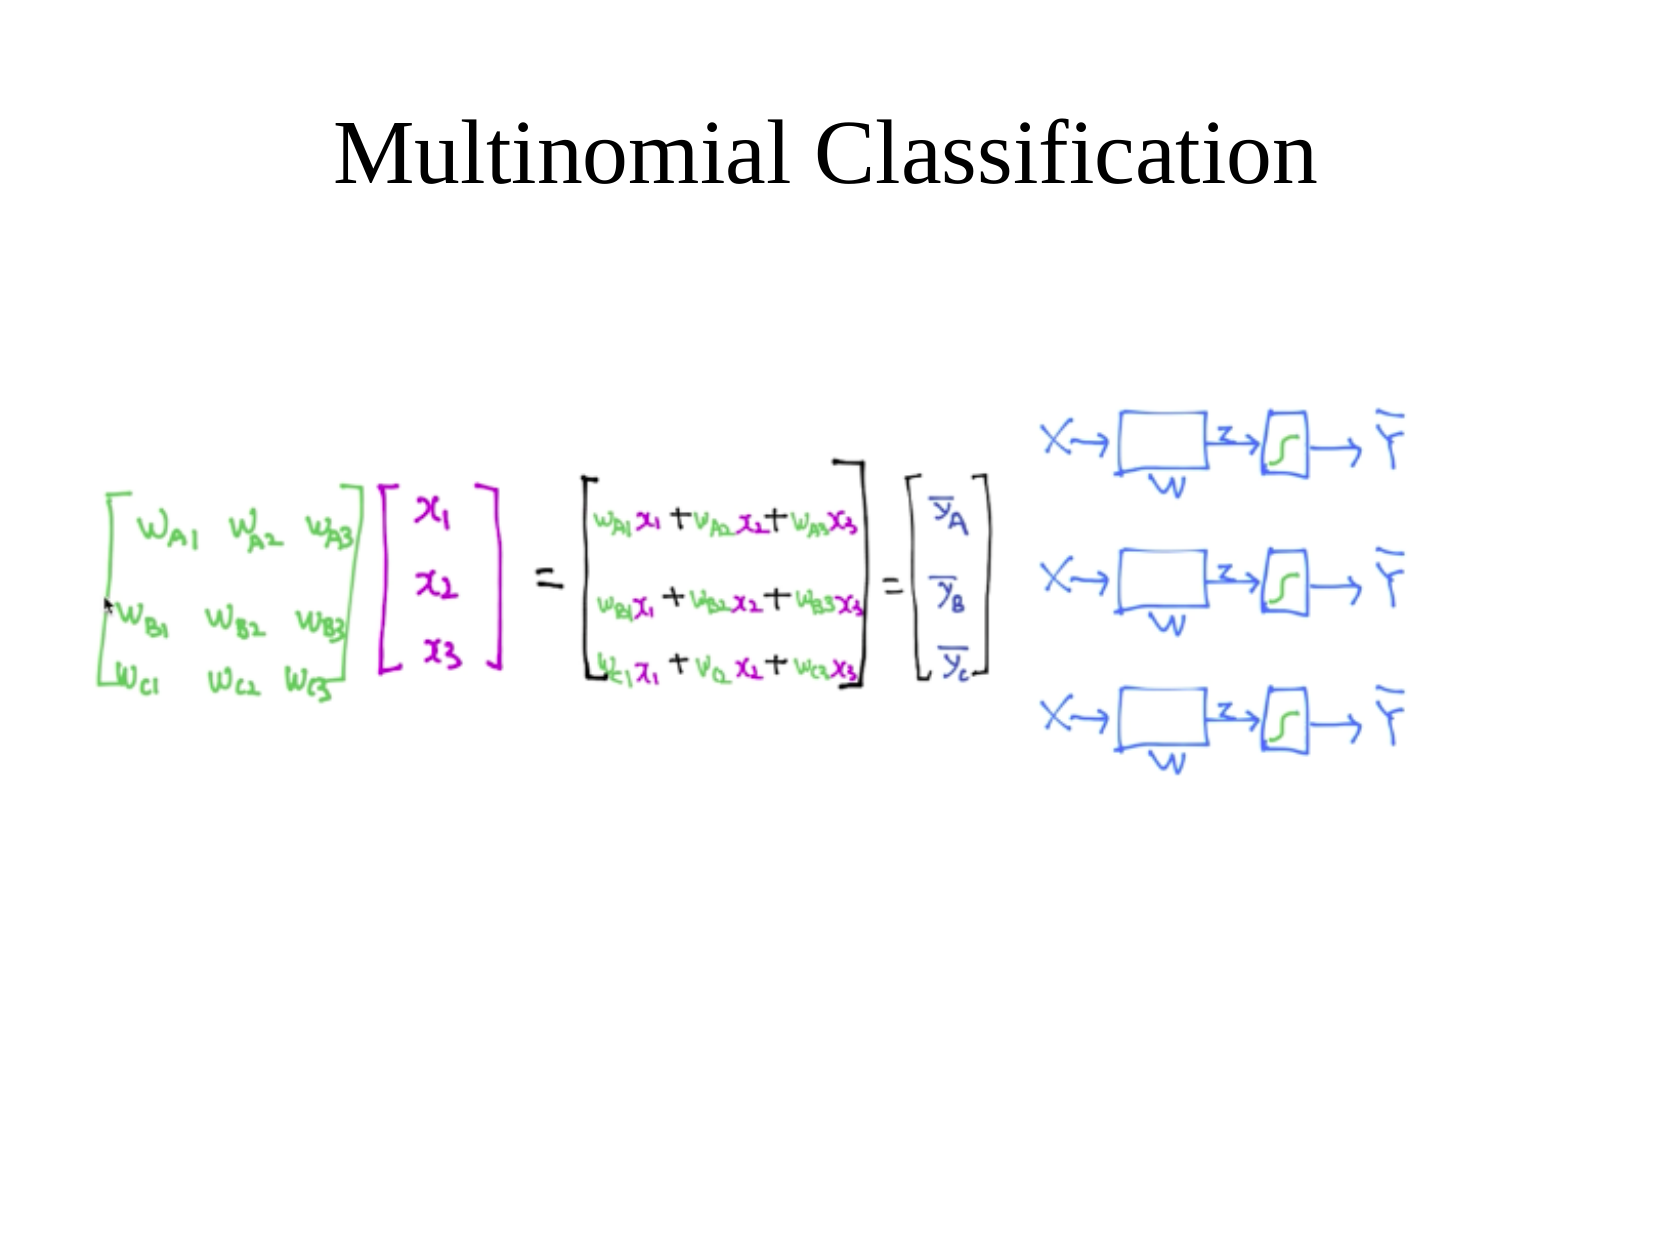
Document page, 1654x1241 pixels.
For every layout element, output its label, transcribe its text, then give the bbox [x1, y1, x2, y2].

title Multinomial Classification [82, 49, 1571, 257]
picture [82, 295, 1575, 839]
